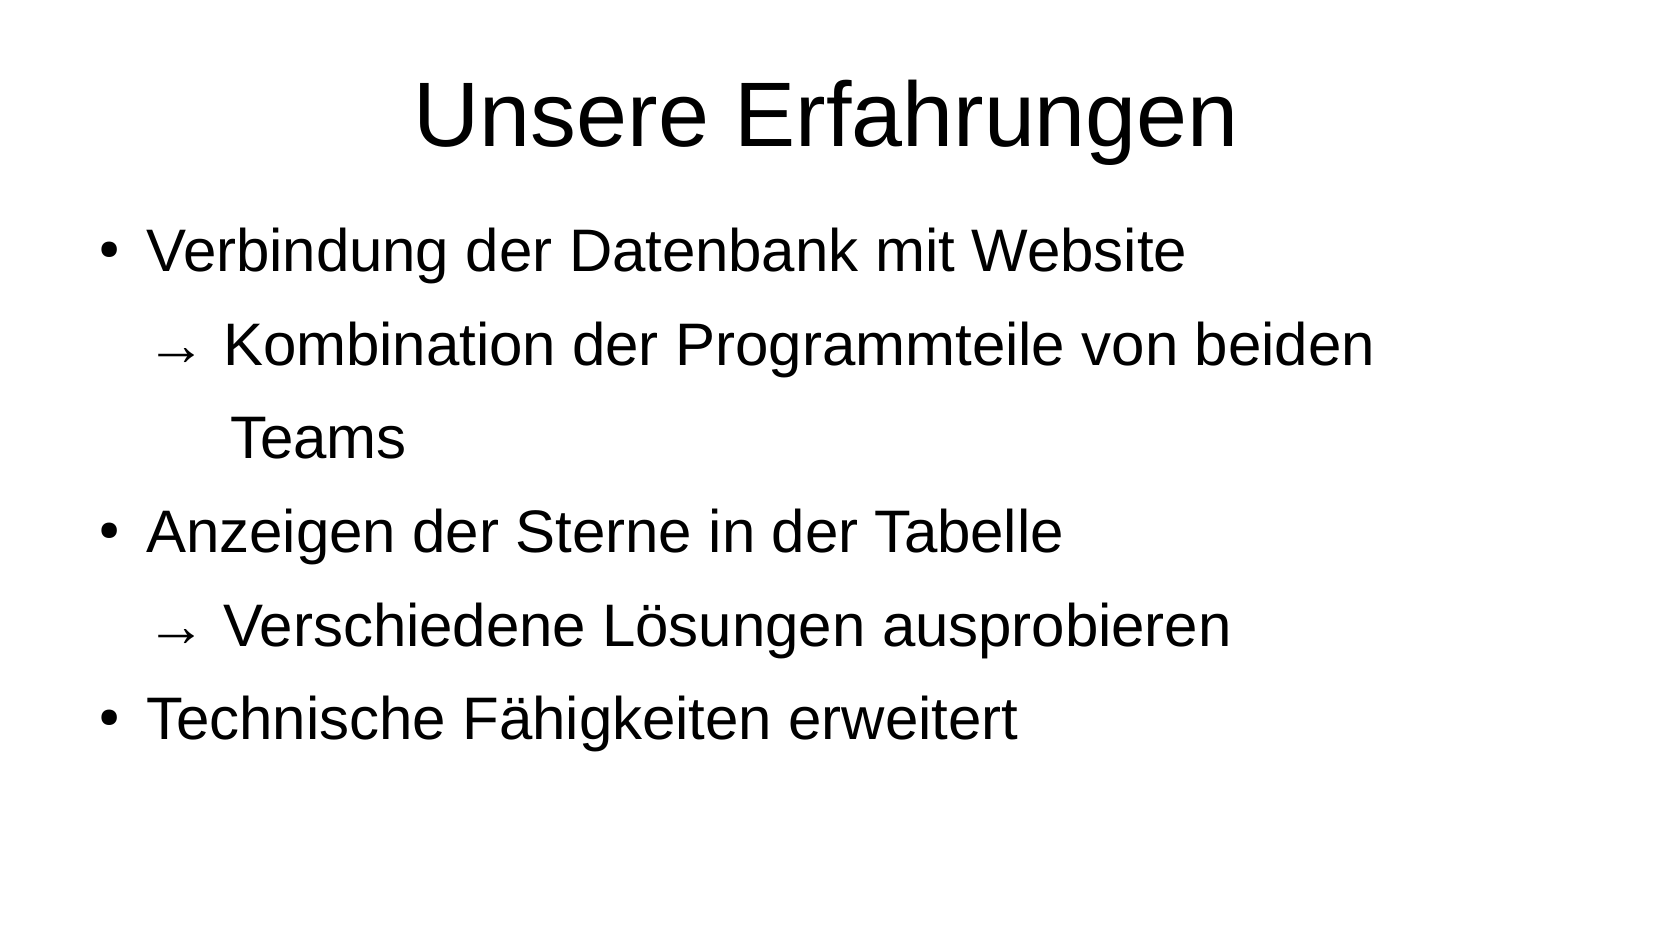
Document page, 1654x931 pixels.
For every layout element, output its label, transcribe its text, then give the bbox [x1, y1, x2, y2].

list Verbindung der Datenbank mit Website → Kombination der Programmteile von beiden Teams Anzeigen der Sterne in der Tabelle → Verschiedene Lösungen ausprobieren Technische Fähigkeiten erweitert [82, 217, 1571, 758]
title Unsere Erfahrungen [82, 37, 1571, 193]
